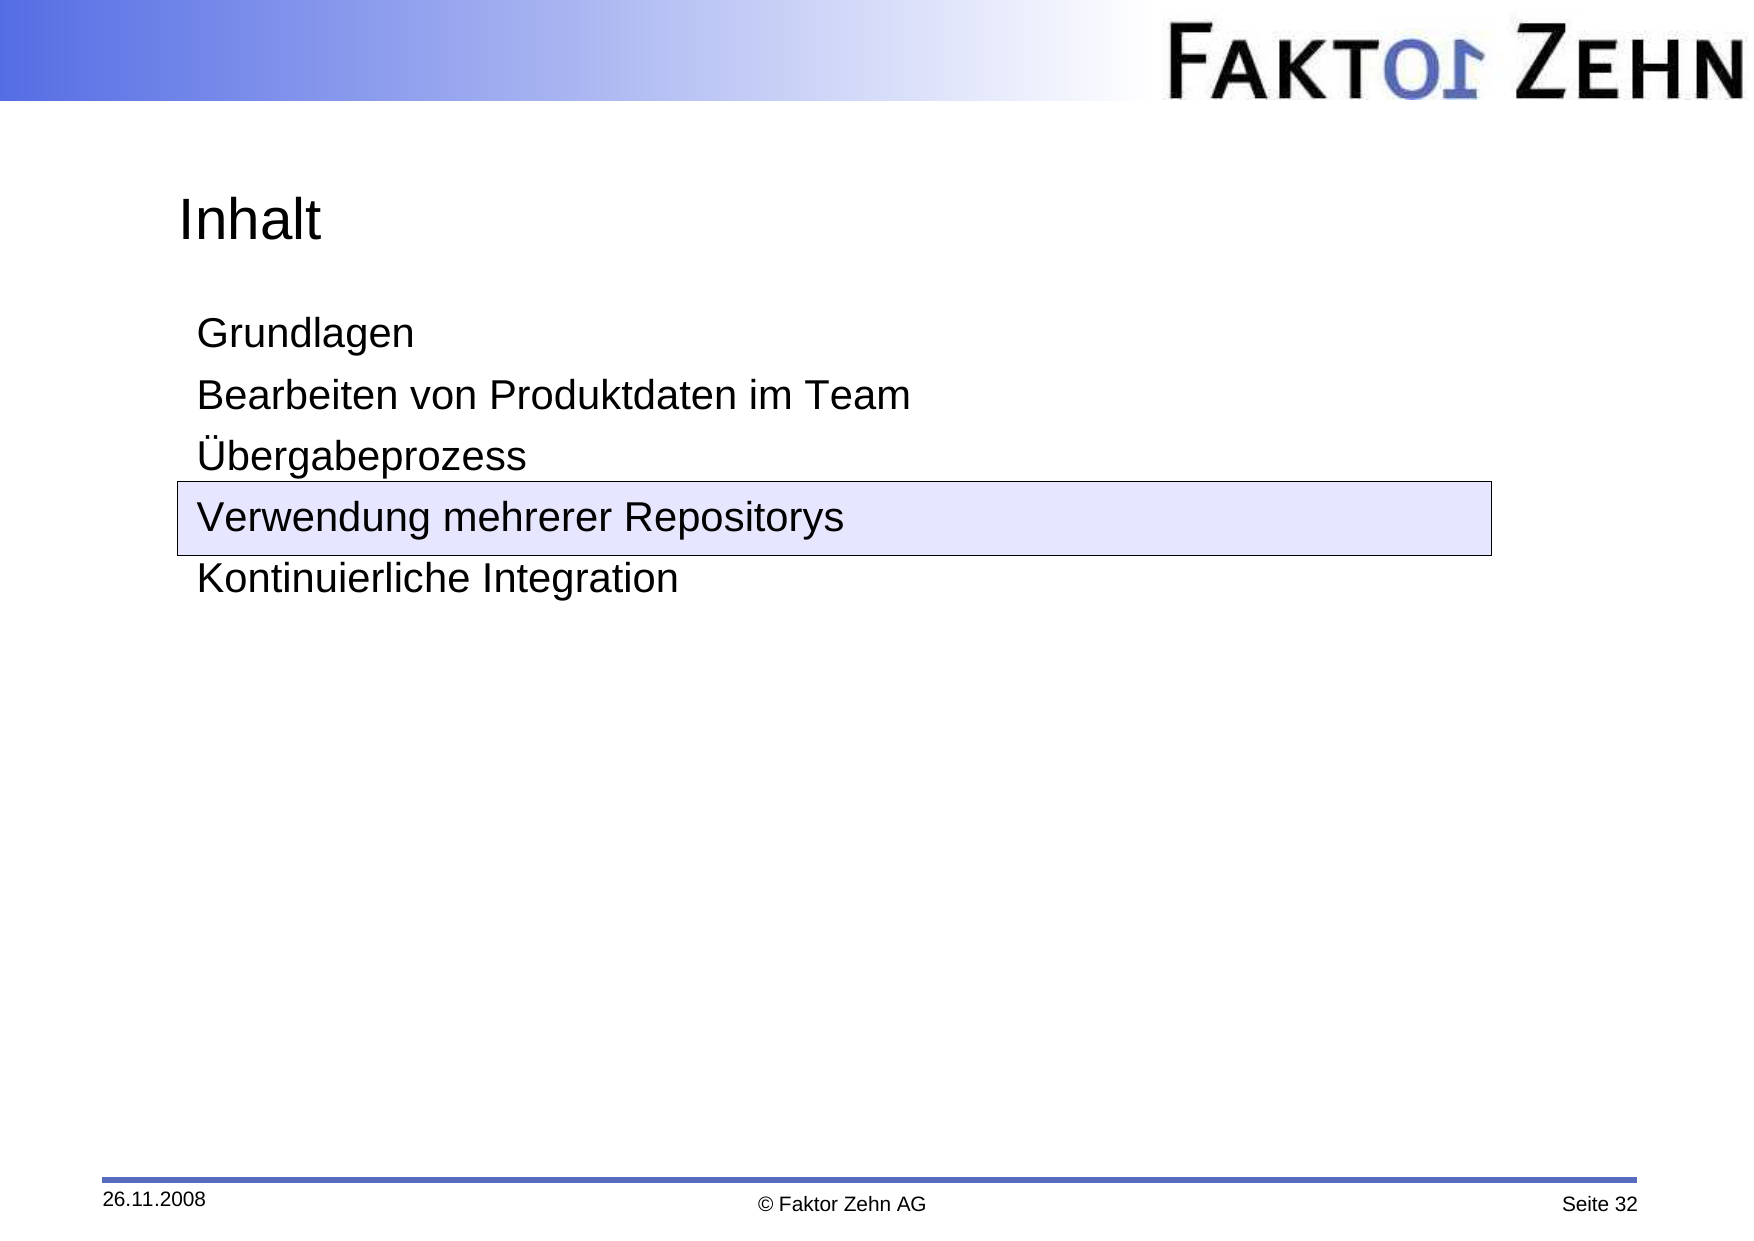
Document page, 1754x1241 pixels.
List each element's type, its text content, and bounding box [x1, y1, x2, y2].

picture [1162, 7, 1752, 100]
title Inhalt [179, 142, 1576, 296]
list Grundlagen Bearbeiten von Produktdaten im Team Übergabeprozess Verwendung mehrerer Repositorys Kontinuierliche Integration [179, 310, 1576, 1078]
